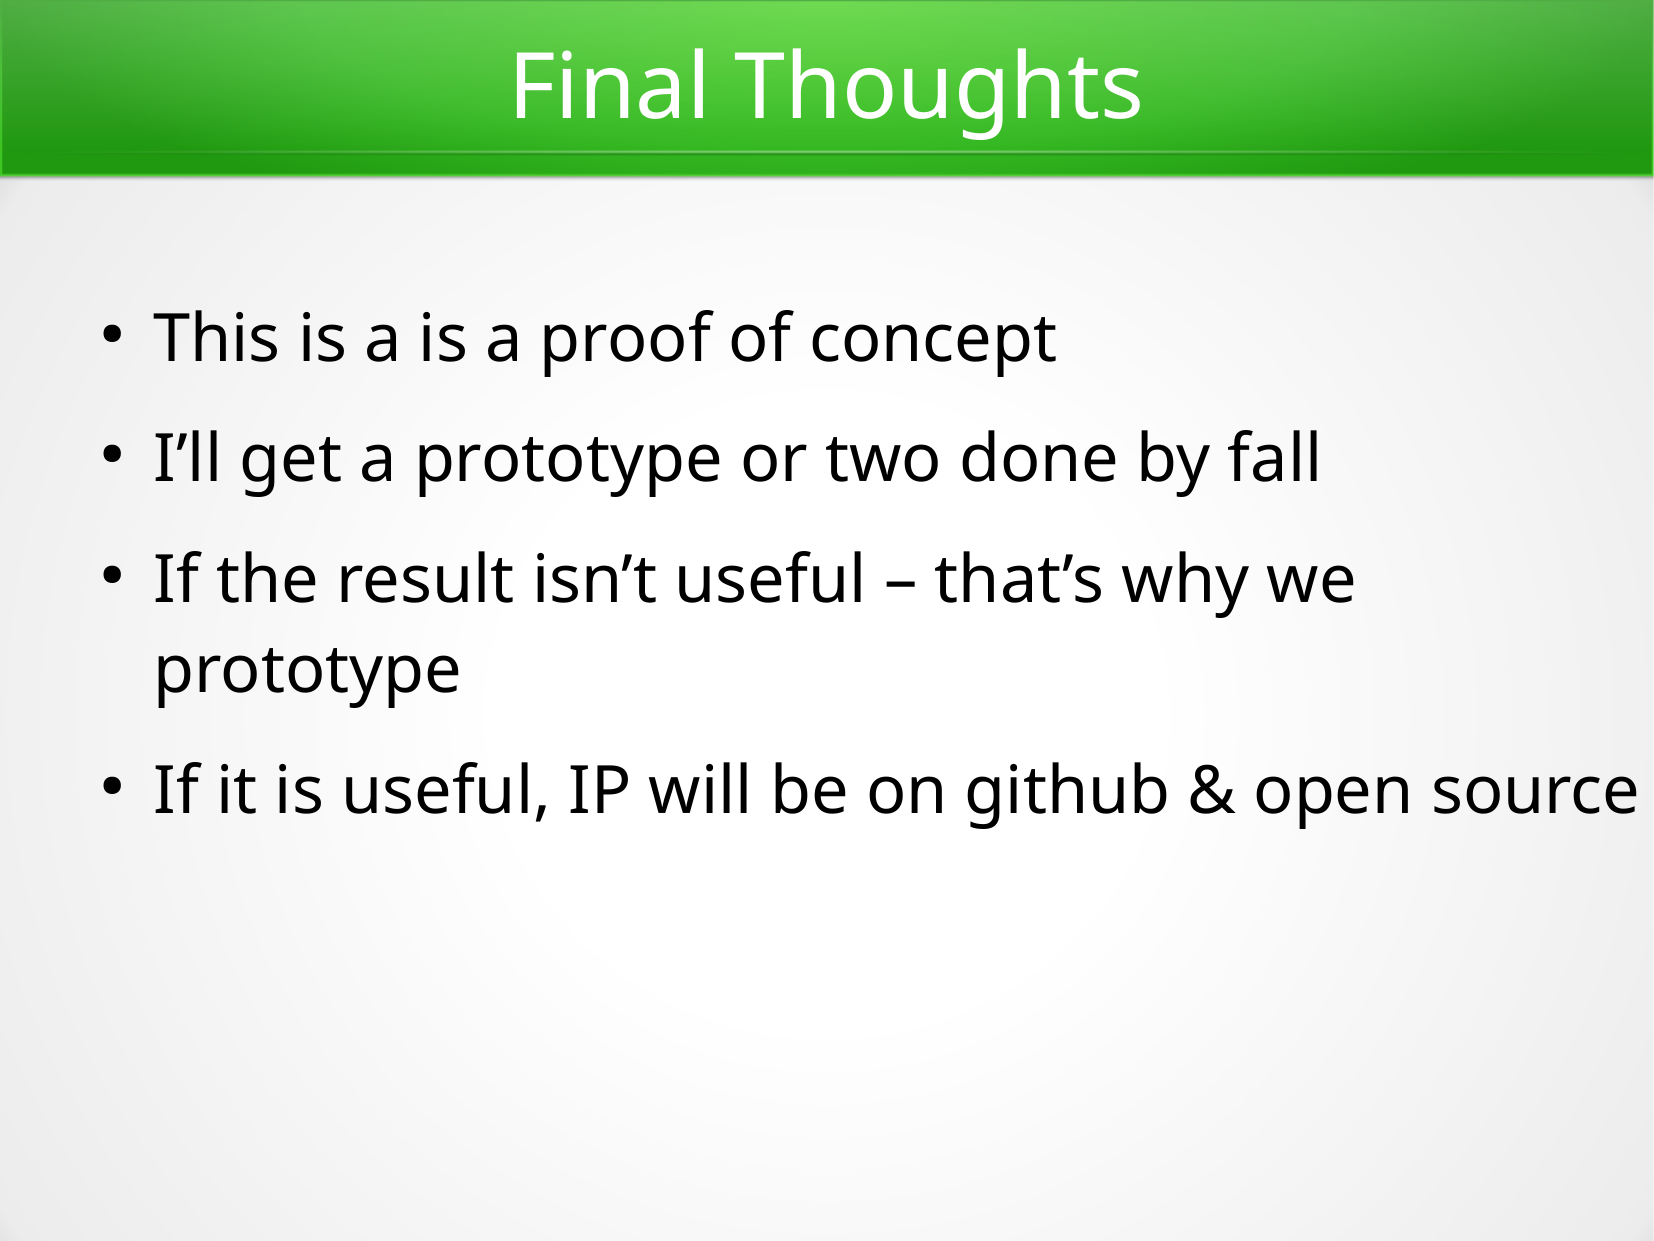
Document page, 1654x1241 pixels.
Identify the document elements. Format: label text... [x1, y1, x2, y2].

picture [0, 0, 1654, 1241]
title Final Thoughts [82, 11, 1571, 154]
list This is a is a proof of concept I’ll get a prototype or two done by fall If the result isn’t useful – that’s why we prototype If it is useful, IP will be on github & open source [82, 290, 1654, 1010]
